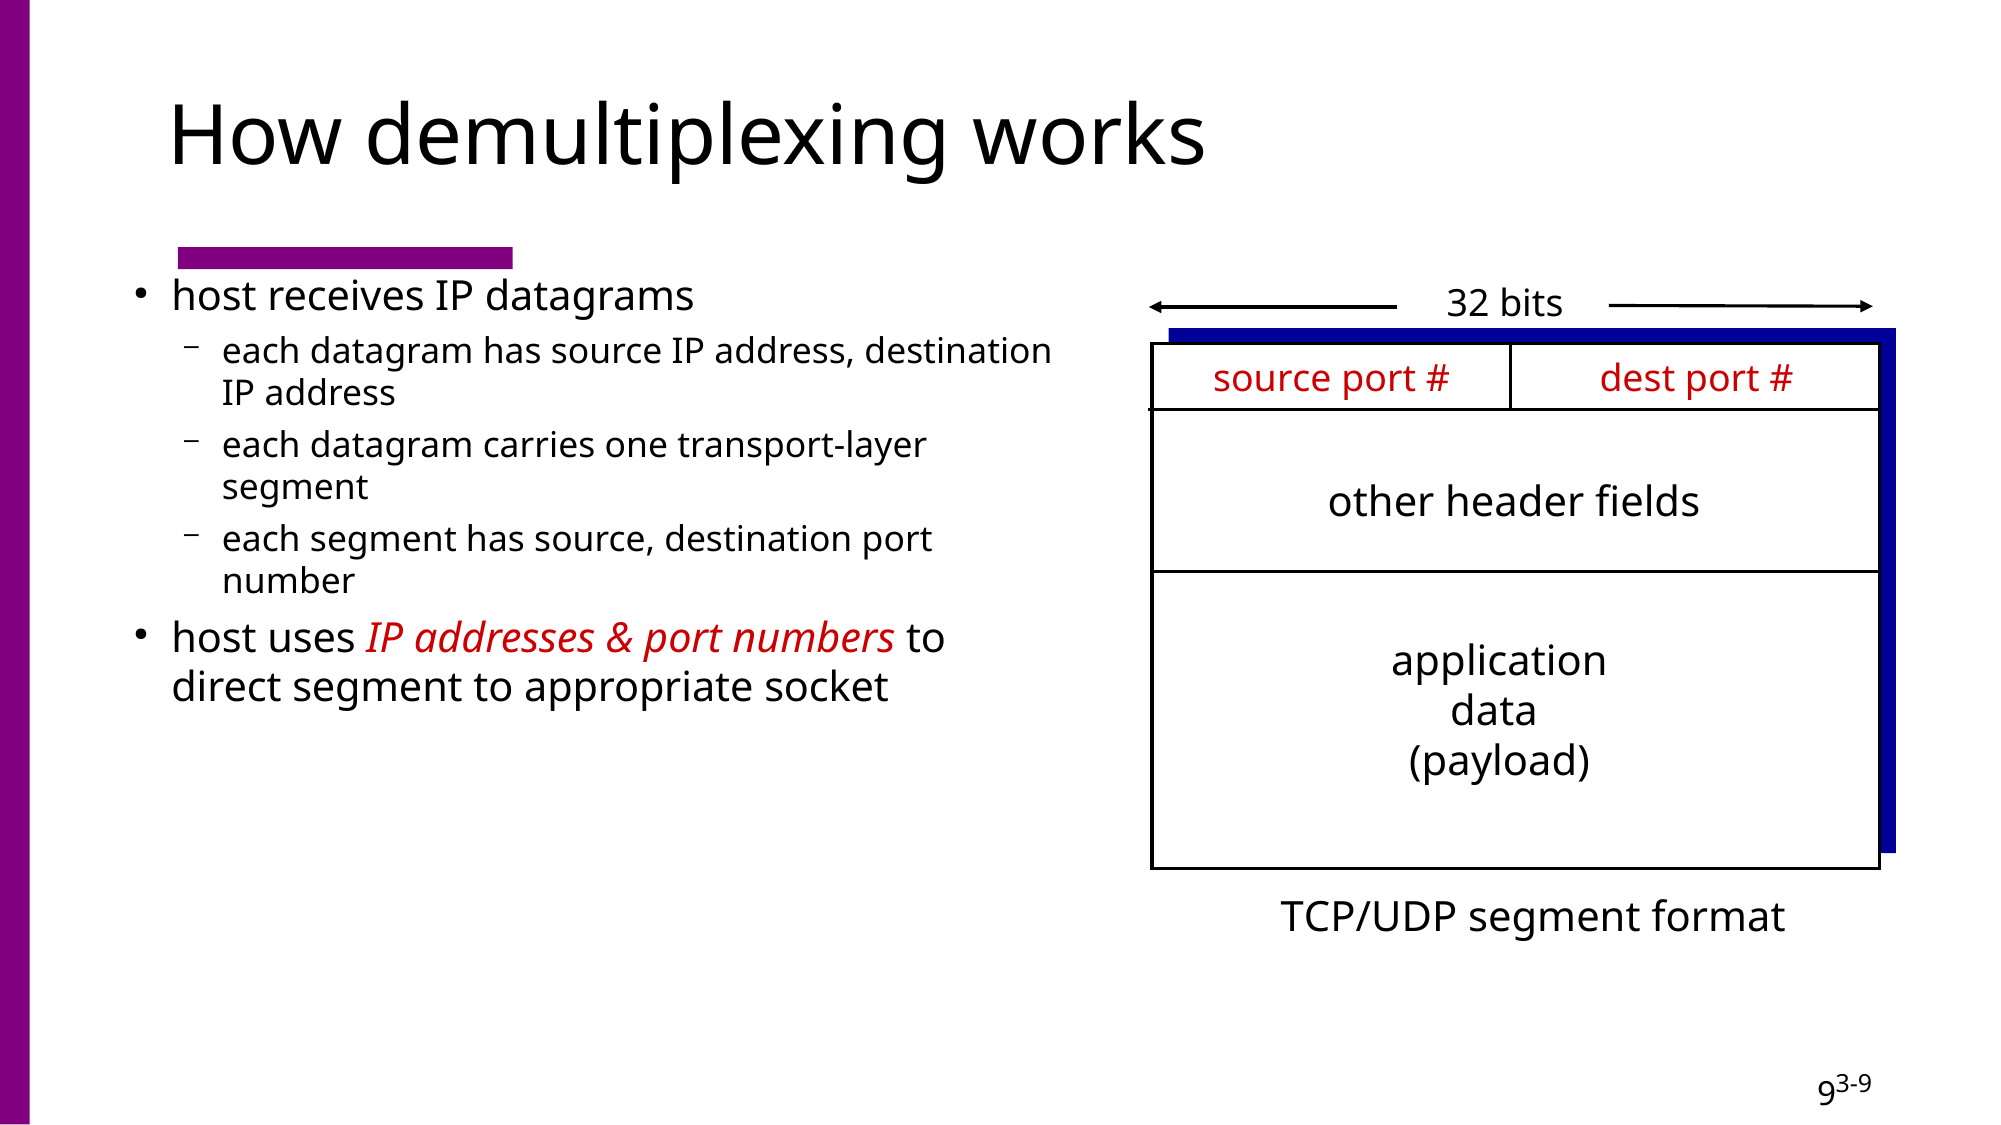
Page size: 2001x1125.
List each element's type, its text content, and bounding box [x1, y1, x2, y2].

text_box TCP/UDP segment format [1265, 882, 1801, 949]
text_box other header fields [1312, 467, 1716, 533]
text_box source port # [1198, 345, 1466, 407]
text_box dest port # [1584, 345, 1809, 407]
title How demultiplexing works [116, 37, 1817, 225]
text_box 32 bits [1431, 271, 1579, 333]
text_box 3-<number> [1820, 1060, 1969, 1106]
text_box [1152, 328, 1896, 869]
text_box application data (payload) [1376, 626, 1623, 792]
list host receives IP datagrams each datagram has source IP address, destination IP address each datagram carries one transport-layer segment each segment has source, destination port number host uses IP addresses & port numbers to direct segment to appropriate socket [106, 261, 1078, 720]
